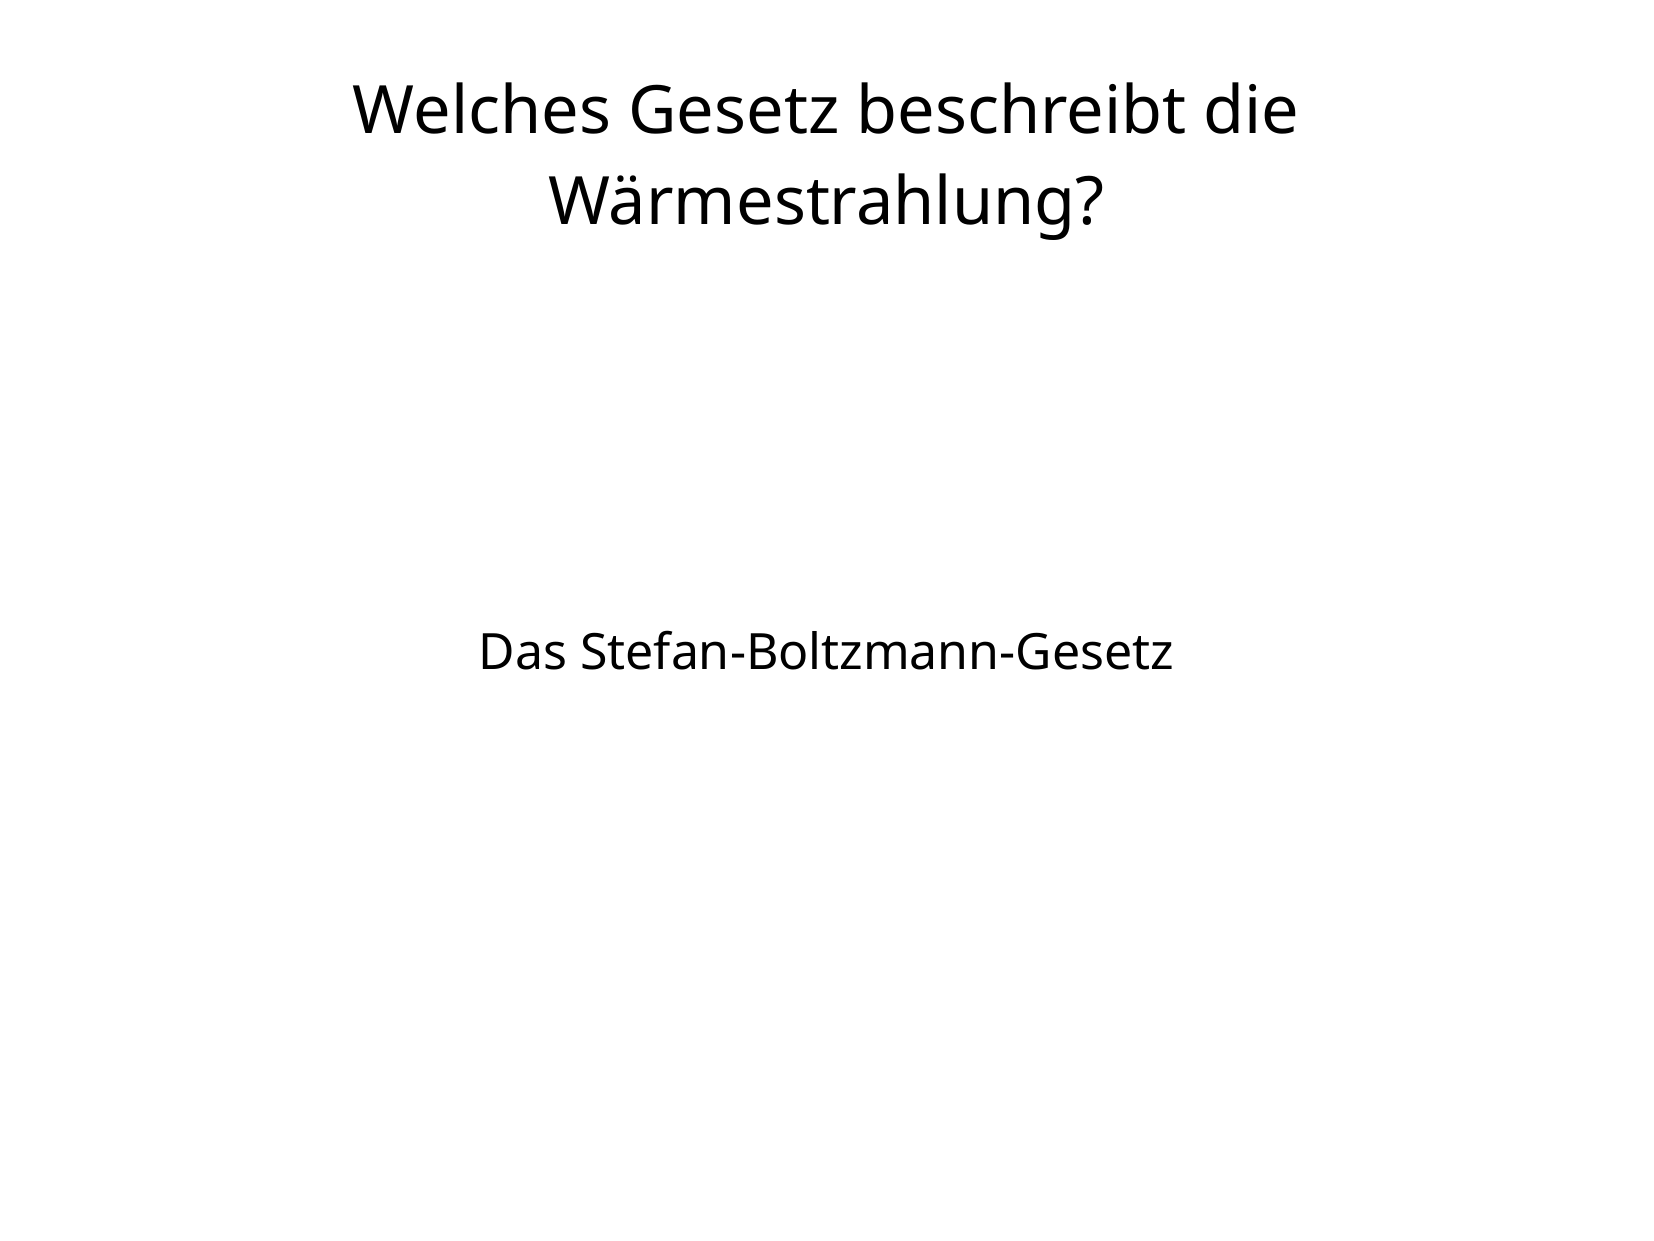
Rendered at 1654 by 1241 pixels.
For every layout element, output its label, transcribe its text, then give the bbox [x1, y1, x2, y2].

subtitle Das Stefan-Boltzmann-Gesetz [82, 290, 1571, 1010]
title Welches Gesetz beschreibt die Wärmestrahlung? [82, 49, 1571, 257]
